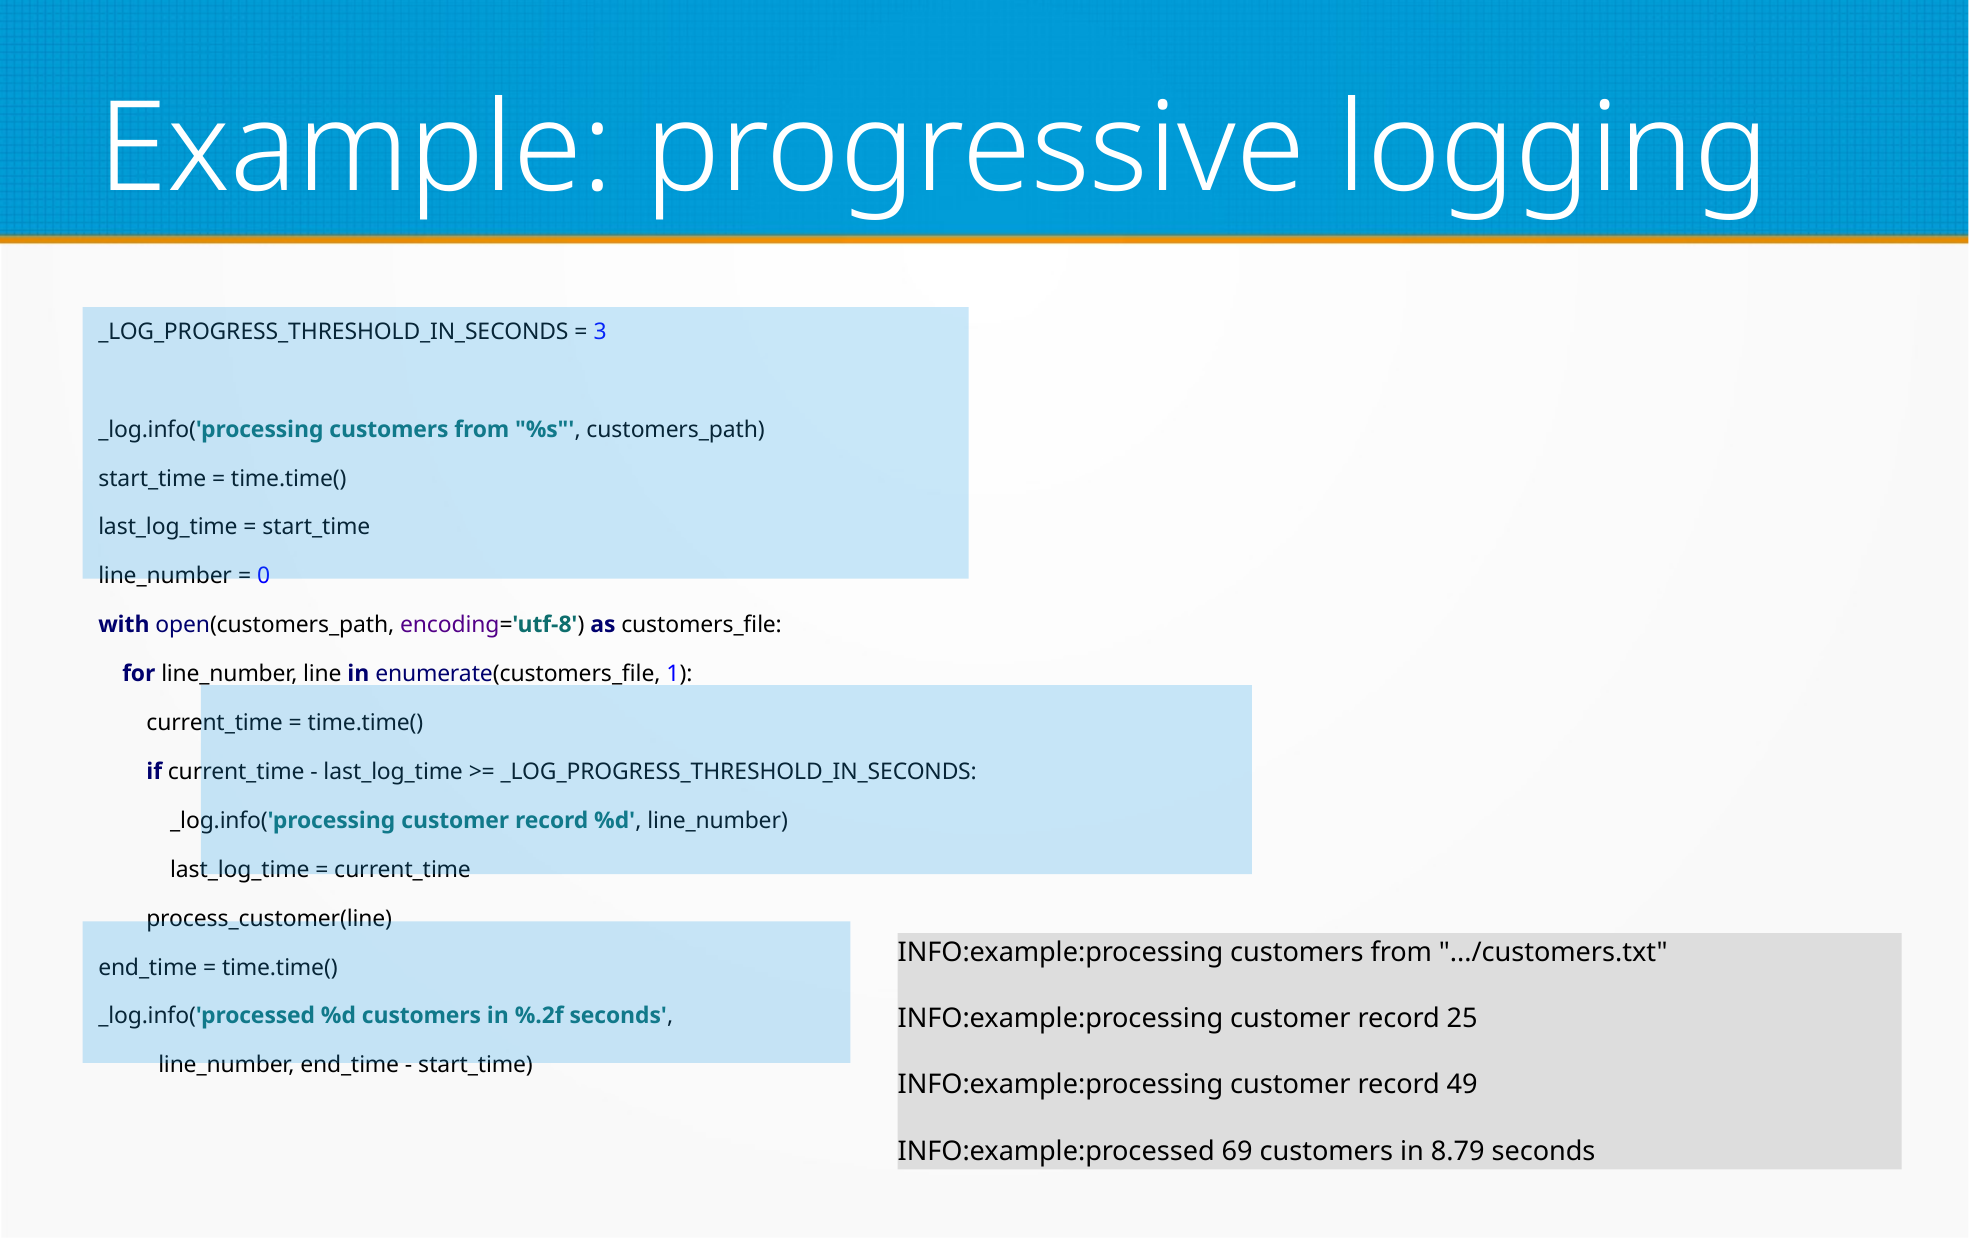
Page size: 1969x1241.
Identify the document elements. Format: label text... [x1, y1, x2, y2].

text_box [200, 685, 1252, 875]
title Example: progressive logging [98, 19, 1870, 227]
list INFO:example:processing customers from ".../customers.txt" INFO:example:processing customer record 25 INFO:example:processing customer record 49 INFO:example:processed 69 customers in 8.79 seconds [897, 933, 1902, 1170]
list _LOG_PROGRESS_THRESHOLD_IN_SECONDS = 3 _log.info('processing customers from "%s"', customers_path) start_time = time.time() last_log_time = start_time line_number = 0 with open(customers_path, encoding='utf-8') as customers_file: for line_number, line in enumerate(customers_file, 1): current_time = time.time() if current_time - last_log_time >= _LOG_PROGRESS_THRESHOLD_IN_SECONDS: _log.info('processing customer record %d', line_number) last_log_time = current_time process_customer(line) end_time = time.time() _log.info('processed %d customers in %.2f seconds', line_number, end_time - start_time) [98, 315, 1861, 1081]
text_box [82, 307, 969, 579]
picture [0, 233, 1969, 1241]
text_box [82, 921, 851, 1063]
